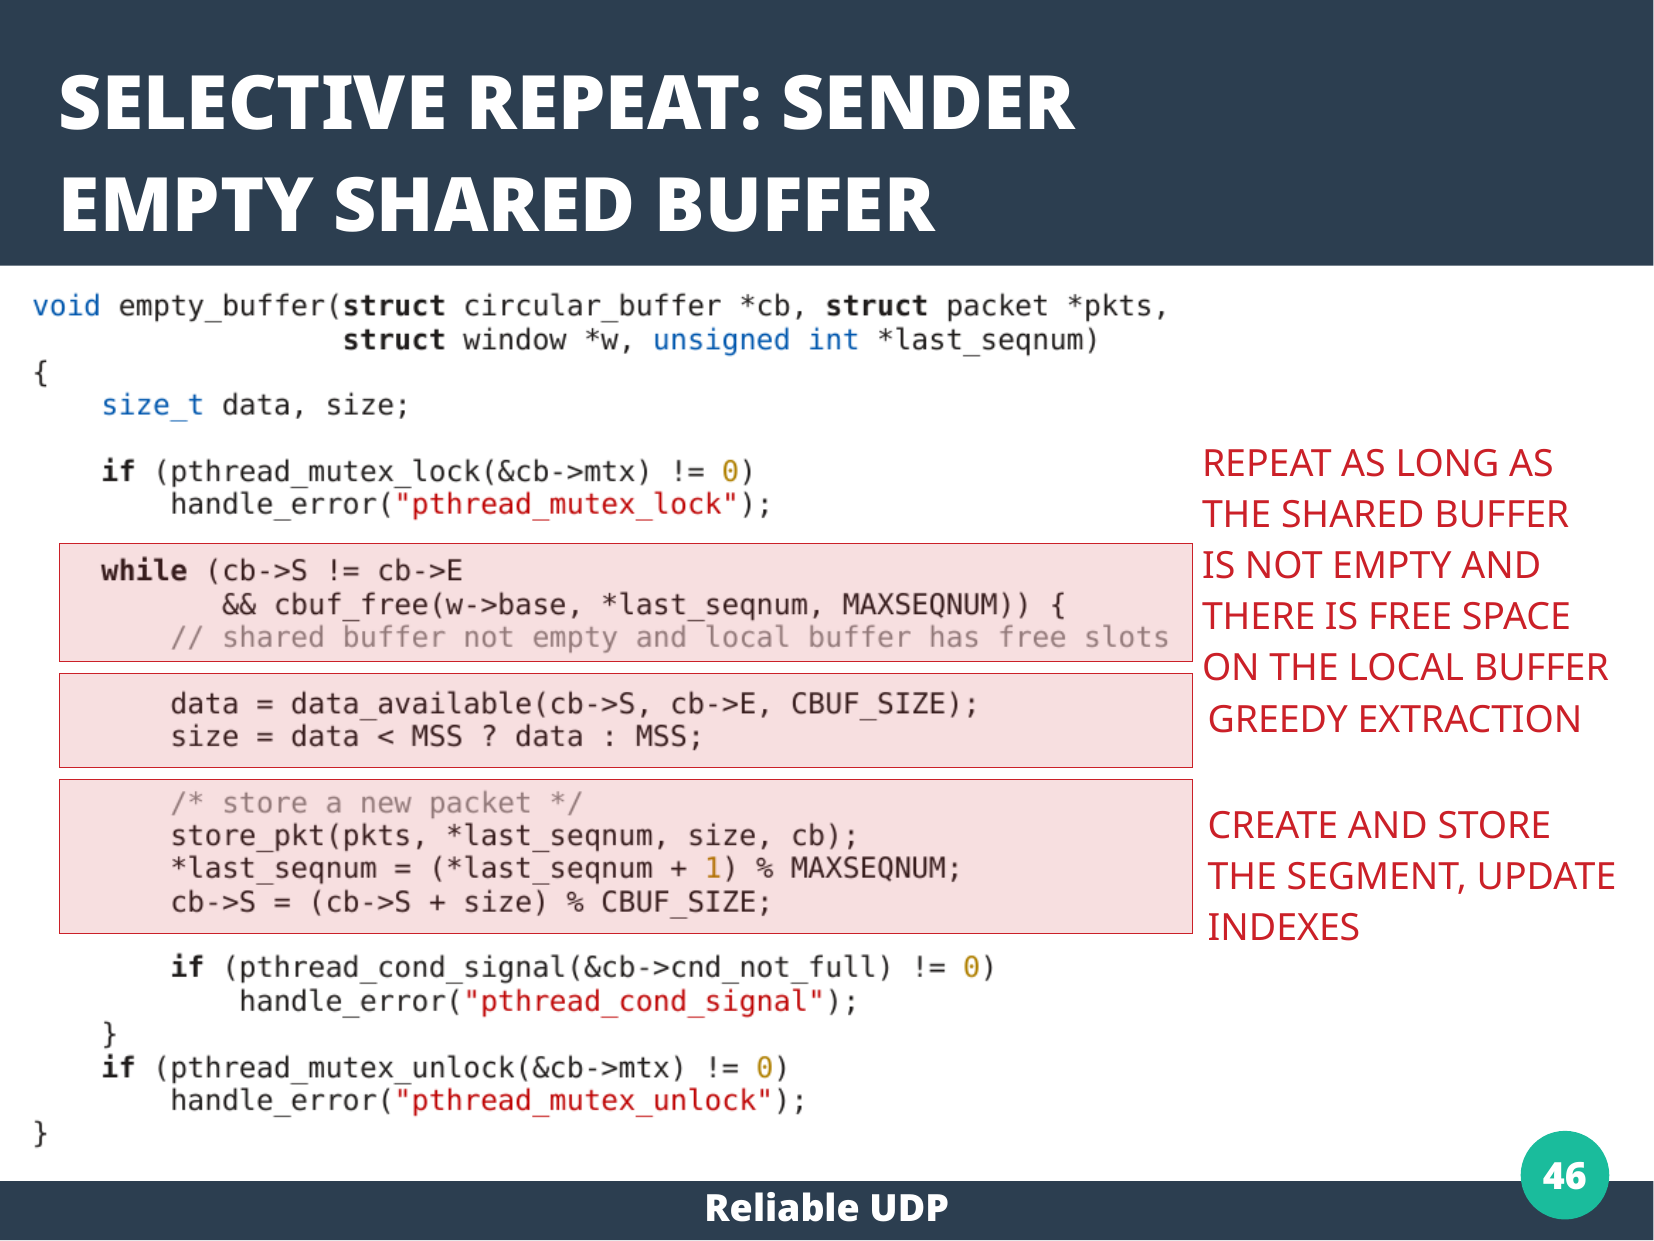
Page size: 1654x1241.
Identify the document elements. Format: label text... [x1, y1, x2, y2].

text_box [59, 543, 1187, 662]
text_box CREATE AND STORE THE SEGMENT, UPDATE INDEXES [1192, 791, 1654, 937]
text_box [59, 673, 1193, 768]
text_box REPEAT AS LONG AS THE SHARED BUFFER IS NOT EMPTY AND THERE IS FREE SPACE ON THE LOCAL BUFFER [1187, 428, 1654, 662]
title SELECTIVE REPEAT: SENDER EMPTY SHARED BUFFER [59, 49, 1595, 207]
text_box GREEDY EXTRACTION [1192, 685, 1626, 744]
picture [11, 283, 1214, 1164]
picture [1208, 662, 1214, 677]
text_box [59, 779, 1193, 934]
